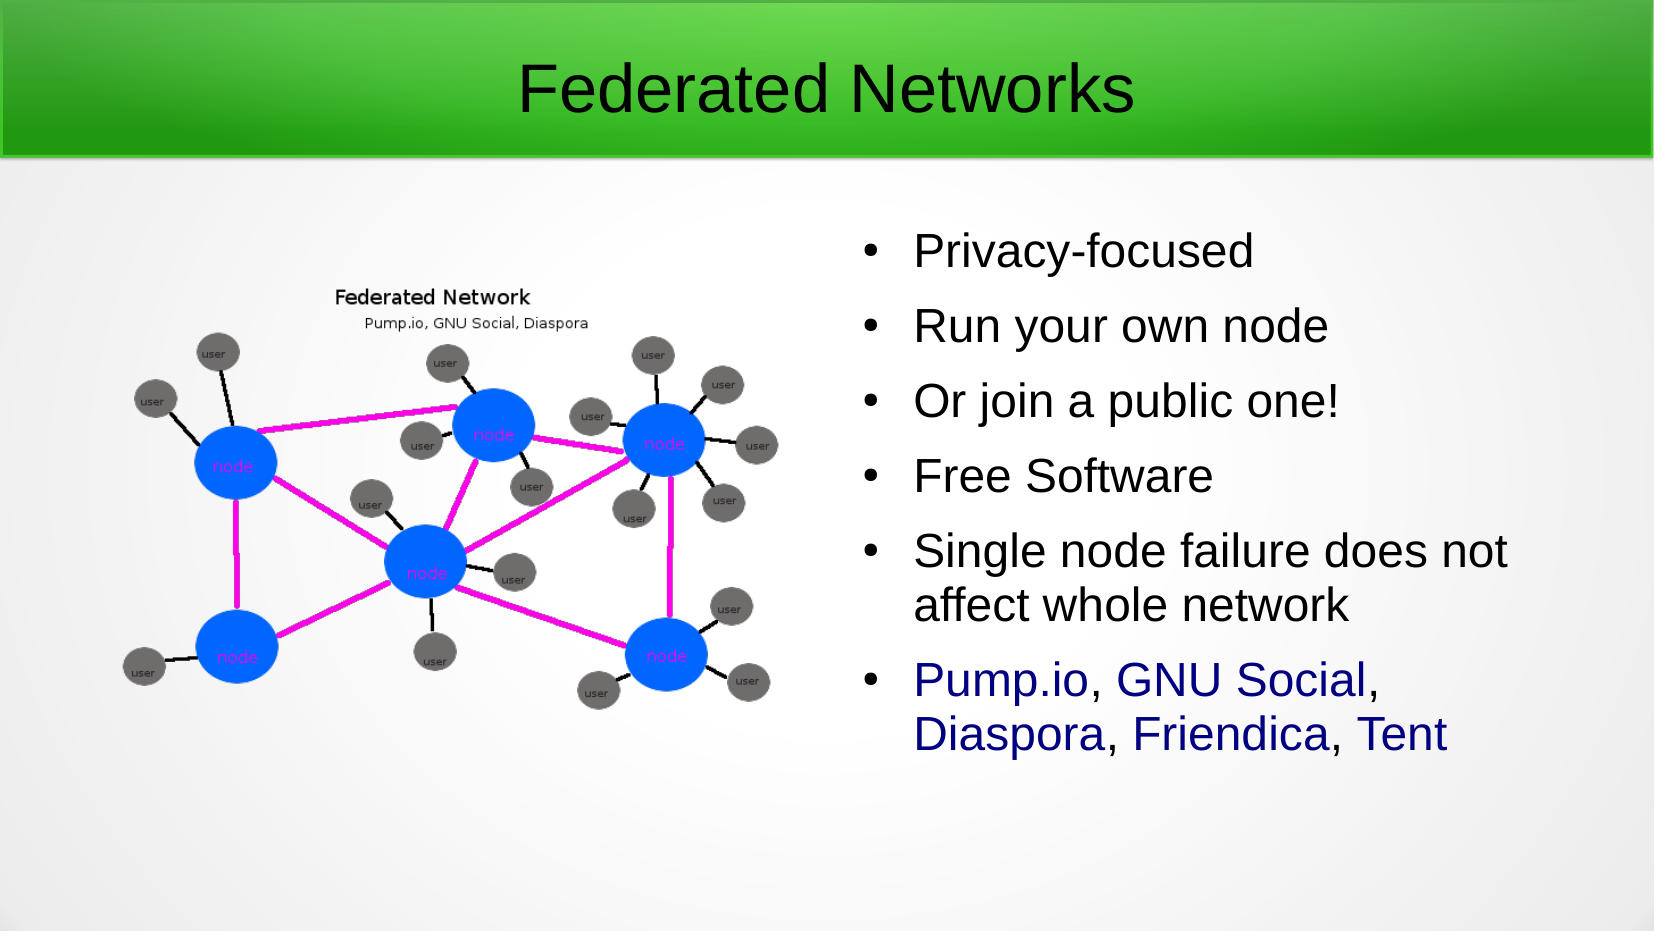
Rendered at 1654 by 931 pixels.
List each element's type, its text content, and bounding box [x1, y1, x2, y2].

title Federated Networks [82, 35, 1571, 142]
list Privacy-focused Run your own node Or join a public one! Free Software Single node failure does not affect whole network Pump.io, GNU Social, Diaspora, Friendica, Tent [845, 224, 1572, 764]
picture [82, 267, 809, 722]
